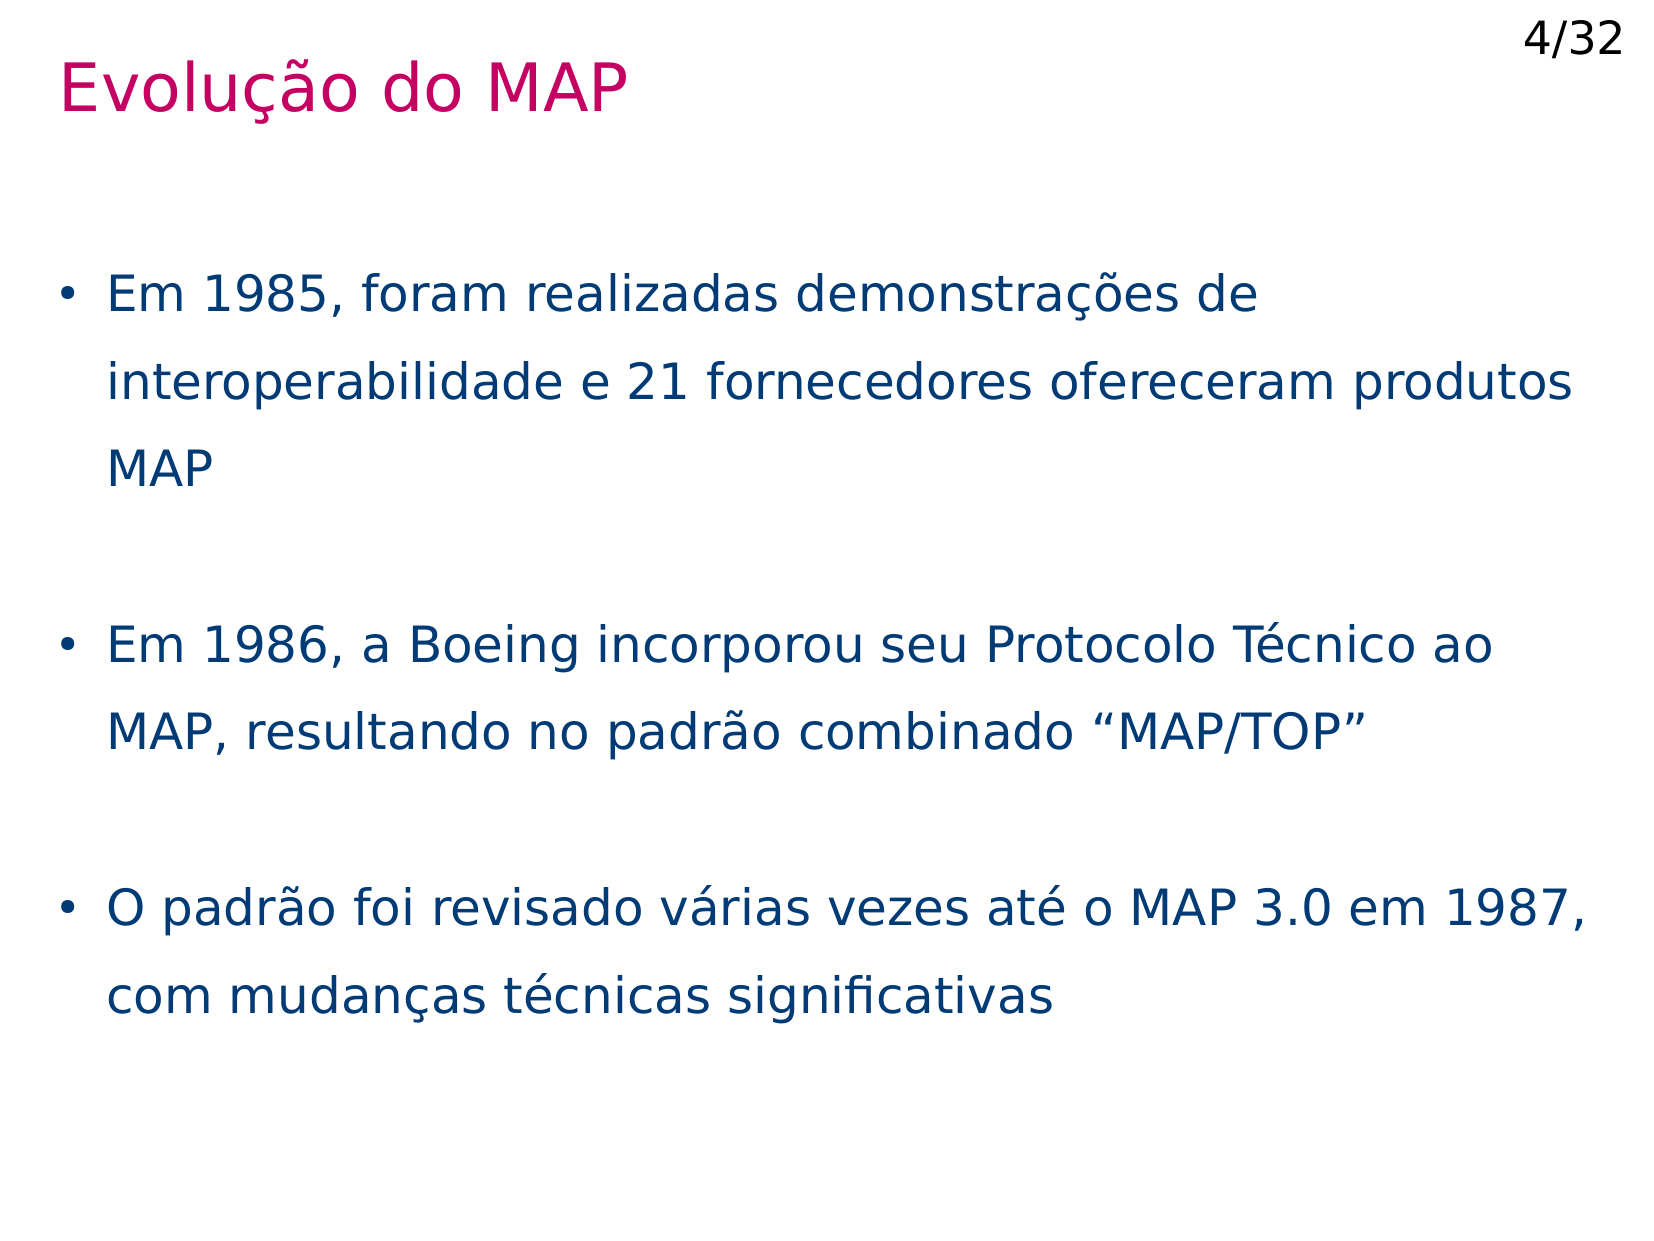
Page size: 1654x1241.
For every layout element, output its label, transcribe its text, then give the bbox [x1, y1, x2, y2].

title Evolução do MAP [59, 29, 1625, 148]
list Em 1985, foram realizadas demonstrações de interoperabilidade e 21 fornecedores ofereceram produtos MAP Em 1986, a Boeing incorporou seu Protocolo Técnico ao MAP, resultando no padrão combinado “MAP/TOP” O padrão foi revisado várias vezes até o MAP 3.0 em 1987, com mudanças técnicas significativas [59, 236, 1625, 1211]
